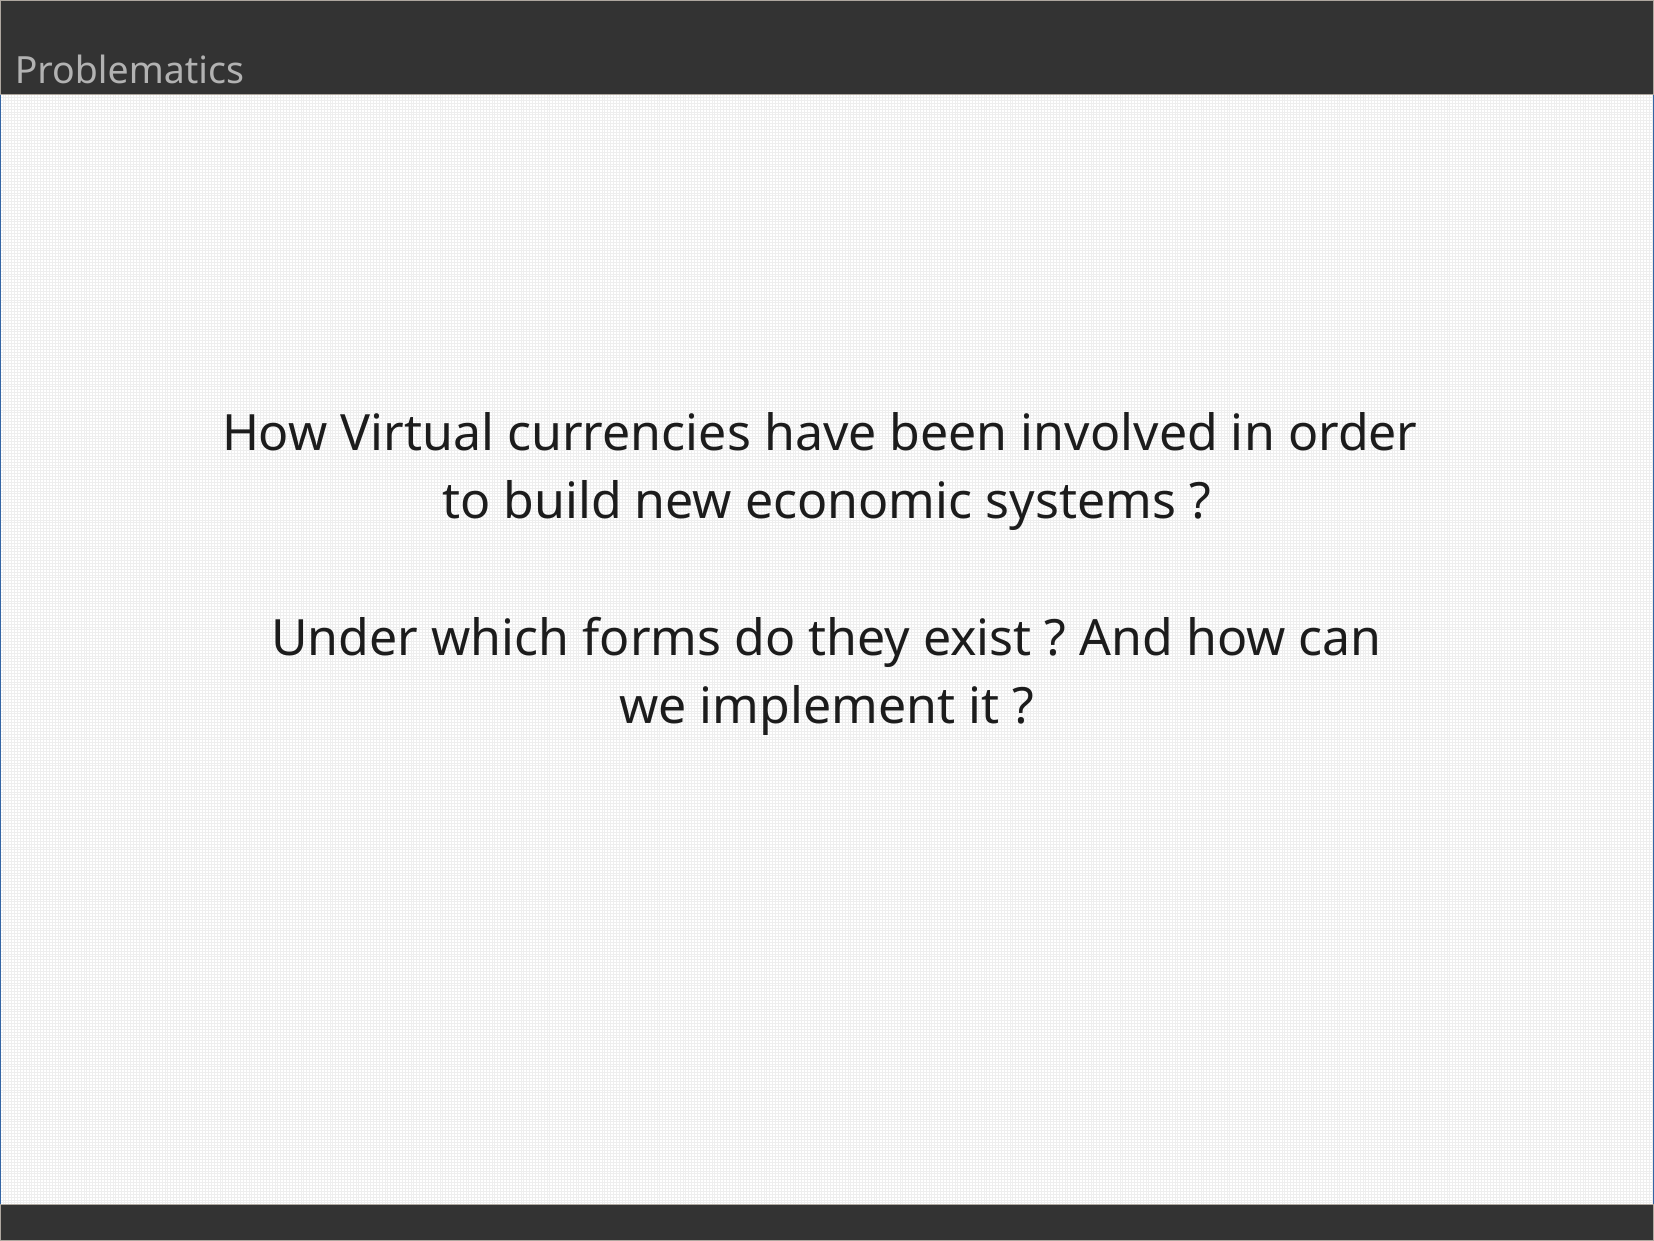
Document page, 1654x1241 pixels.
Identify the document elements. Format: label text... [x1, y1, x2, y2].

text_box [810, 699, 824, 707]
text_box [0, 698, 1654, 1241]
text_box [885, 699, 899, 707]
text_box [0, 0, 1654, 389]
text_box [665, 699, 679, 707]
text_box [642, 698, 653, 718]
text_box How Virtual currencies have been involved in order to build new economic systems ? Under which forms do they exist ? And how can we implement it ? [0, 389, 1654, 698]
text_box [768, 699, 782, 720]
text_box [625, 698, 636, 718]
text_box Problematics [0, 35, 650, 95]
